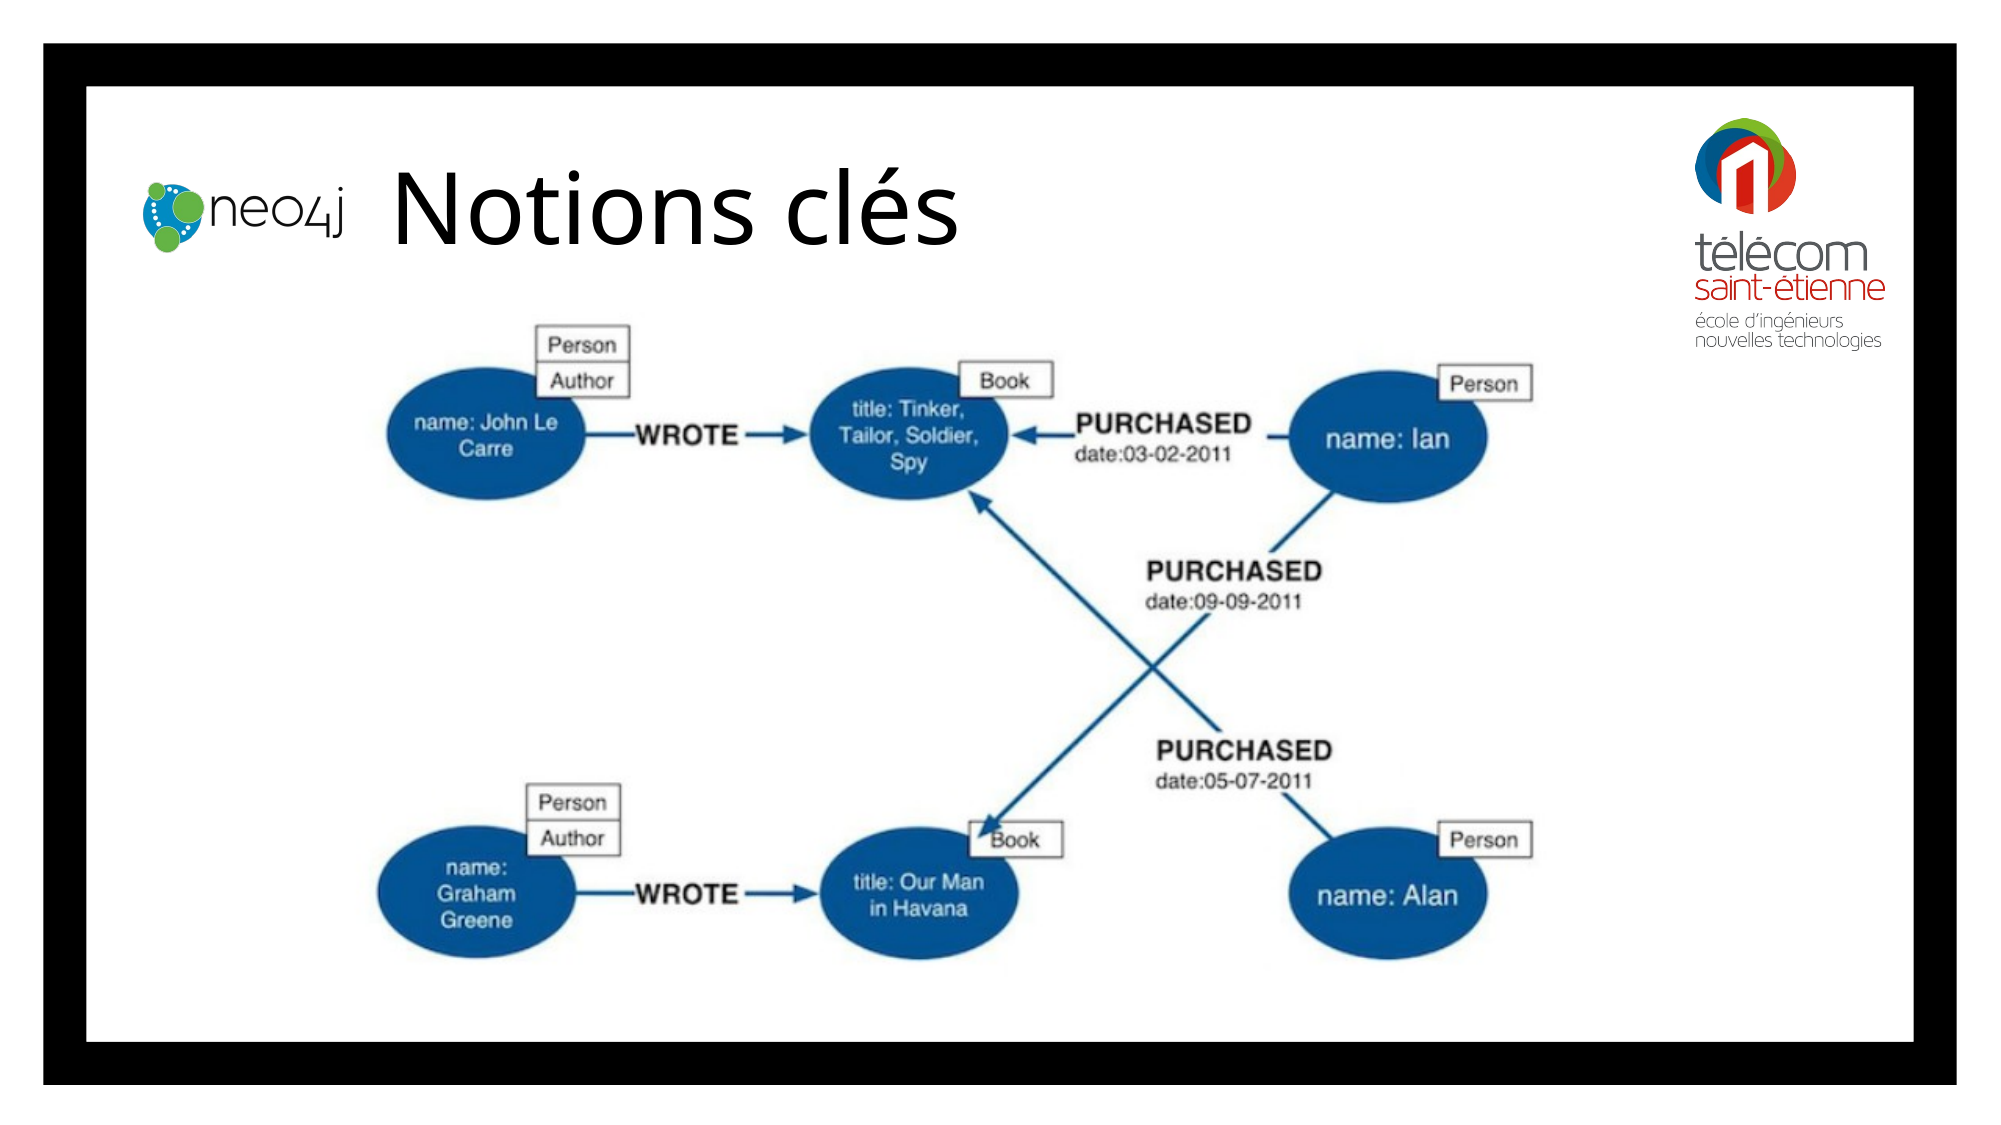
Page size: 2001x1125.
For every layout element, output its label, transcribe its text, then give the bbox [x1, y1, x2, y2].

picture [134, 160, 351, 274]
picture [332, 288, 1593, 1005]
title Notions clés [369, 138, 1849, 304]
picture [1715, 134, 1730, 138]
picture [1695, 118, 1885, 351]
